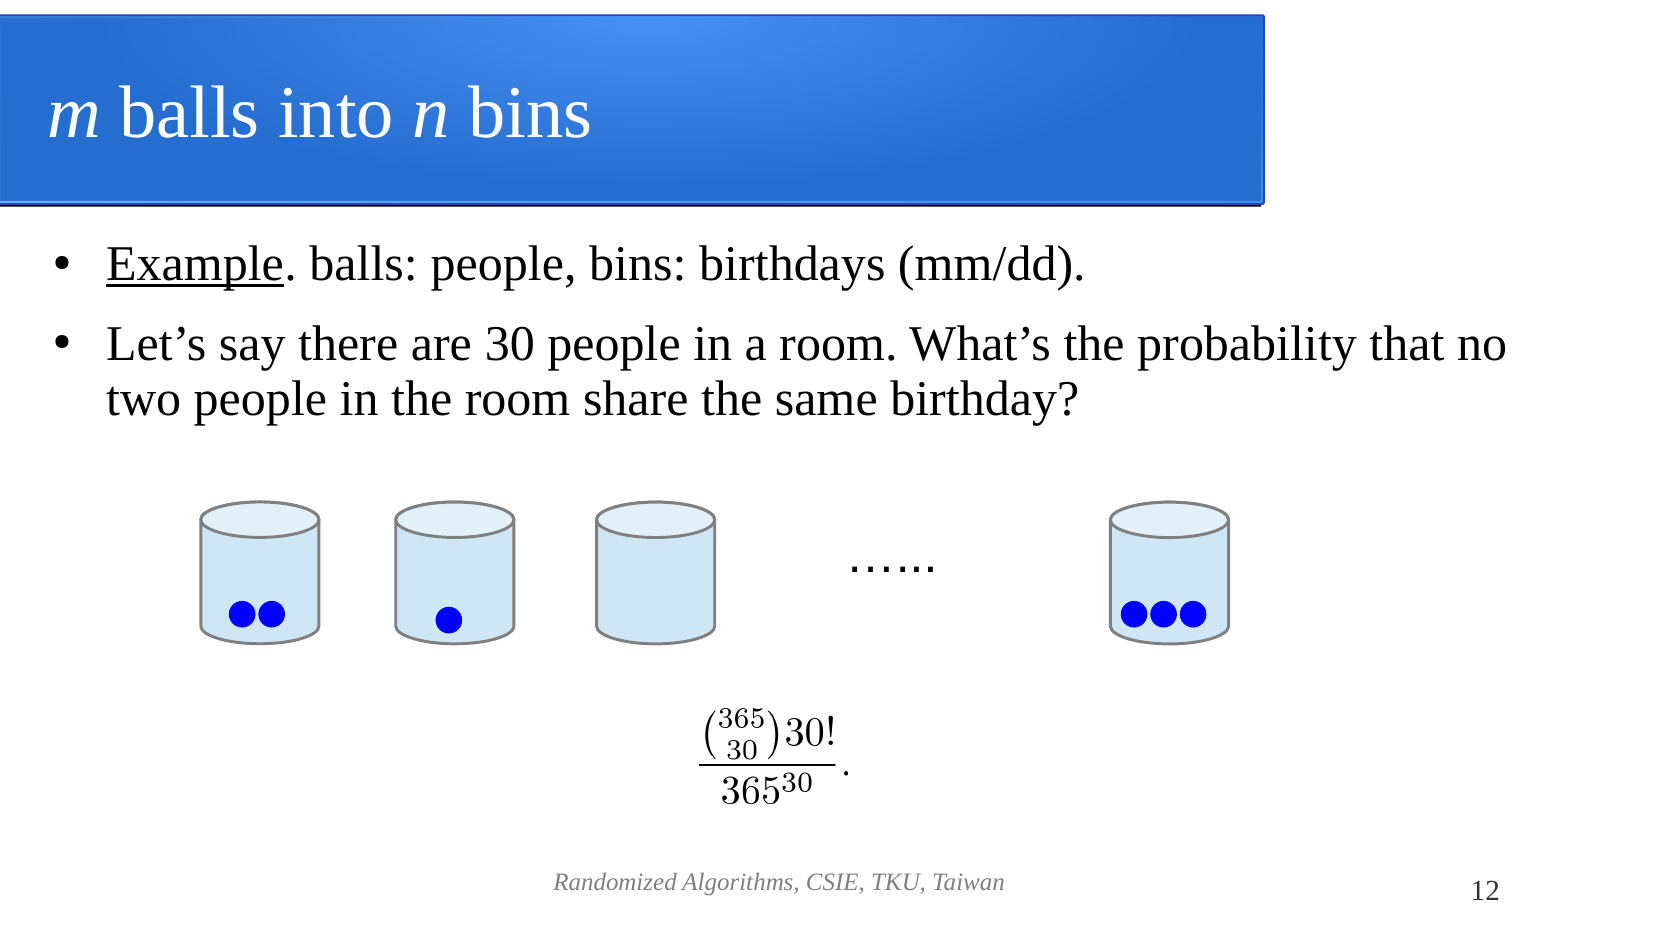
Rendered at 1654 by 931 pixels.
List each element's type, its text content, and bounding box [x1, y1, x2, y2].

text_box [596, 522, 715, 644]
text_box …... [826, 519, 957, 591]
text_box [200, 521, 319, 644]
text_box [1110, 522, 1229, 644]
picture [699, 708, 848, 804]
text_box [395, 521, 514, 644]
list Example. balls: people, bins: birthdays (mm/dd). Let’s say there are 30 people in a room. What’s the probability that no two people in the room share the same birthday? [35, 236, 1524, 485]
title m balls into n bins [47, 35, 1199, 189]
